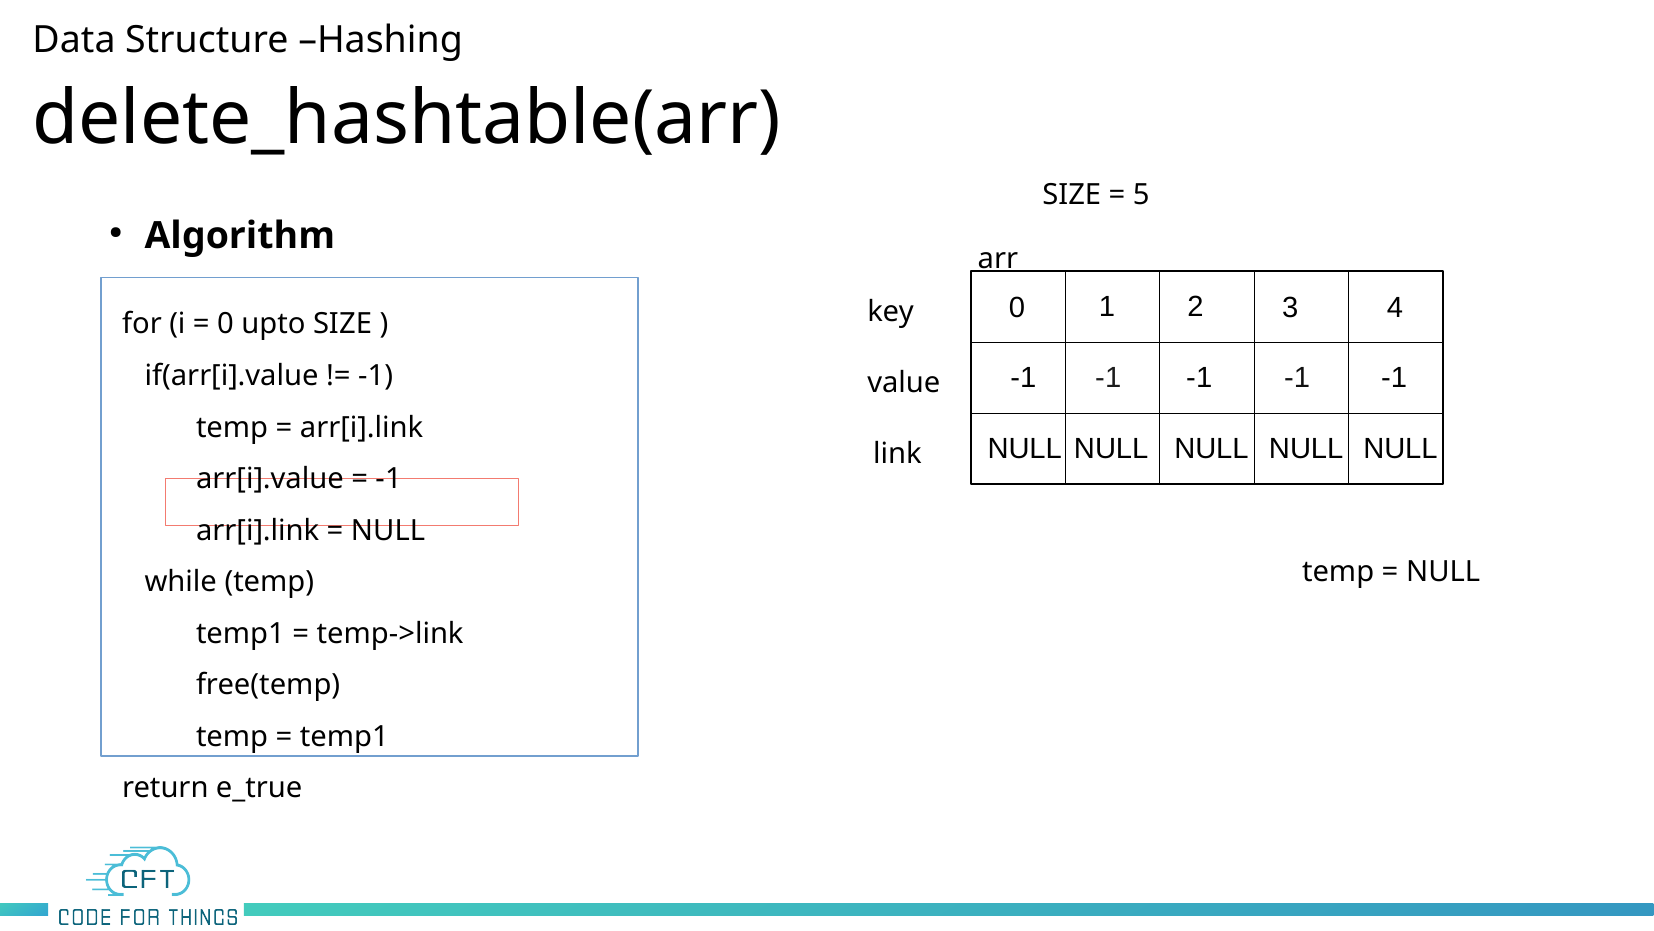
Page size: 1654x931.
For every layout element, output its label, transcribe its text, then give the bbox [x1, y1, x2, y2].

text_box key [852, 283, 1018, 353]
text_box [1349, 271, 1444, 342]
text_box [1160, 473, 1254, 484]
text_box [970, 280, 1065, 342]
text_box [1160, 271, 1254, 342]
text_box -1 [1366, 353, 1422, 402]
text_box [1160, 343, 1254, 413]
text_box [1255, 473, 1348, 484]
picture [59, 846, 237, 925]
text_box [970, 473, 1065, 484]
text_box 4 [1372, 283, 1419, 331]
text_box NULL [972, 424, 1059, 473]
text_box for (i = 0 upto SIZE ) if(arr[i].value != -1) temp = arr[i].link arr[i].value = -1 arr[i].link = NULL while (temp) temp1 = temp->link free(temp) temp = temp1 return e_true [107, 295, 851, 886]
text_box -1 [1080, 353, 1136, 402]
text_box NULL [1059, 424, 1164, 473]
text_box arr [963, 230, 1141, 280]
text_box SIZE = 5 [1027, 166, 1205, 216]
text_box [1255, 343, 1348, 413]
text_box NULL [1348, 424, 1453, 473]
text_box -1 [995, 353, 1052, 402]
title Data Structure –Hashing delete_hashtable(arr) [32, 12, 1630, 166]
text_box value [852, 353, 1018, 437]
text_box [1255, 271, 1348, 342]
text_box link [858, 424, 1004, 474]
text_box [1018, 343, 1065, 413]
text_box [1066, 473, 1159, 484]
text_box [1255, 414, 1348, 424]
text_box [1018, 414, 1065, 424]
text_box 1 [1084, 282, 1131, 331]
text_box Algorithm [94, 200, 886, 269]
text_box [1066, 343, 1159, 413]
text_box 2 [1172, 282, 1219, 331]
text_box temp = NULL [1287, 543, 1548, 593]
text_box NULL [1254, 424, 1348, 473]
text_box [1160, 414, 1254, 424]
text_box 0 [994, 283, 1041, 332]
text_box [100, 277, 638, 756]
text_box 3 [1267, 283, 1314, 331]
text_box -1 [1171, 353, 1228, 402]
text_box [1349, 414, 1444, 424]
text_box [1066, 414, 1159, 424]
text_box [1349, 473, 1444, 484]
text_box [1349, 343, 1444, 413]
text_box [1066, 271, 1159, 342]
text_box -1 [1269, 353, 1325, 402]
text_box NULL [1164, 424, 1254, 473]
